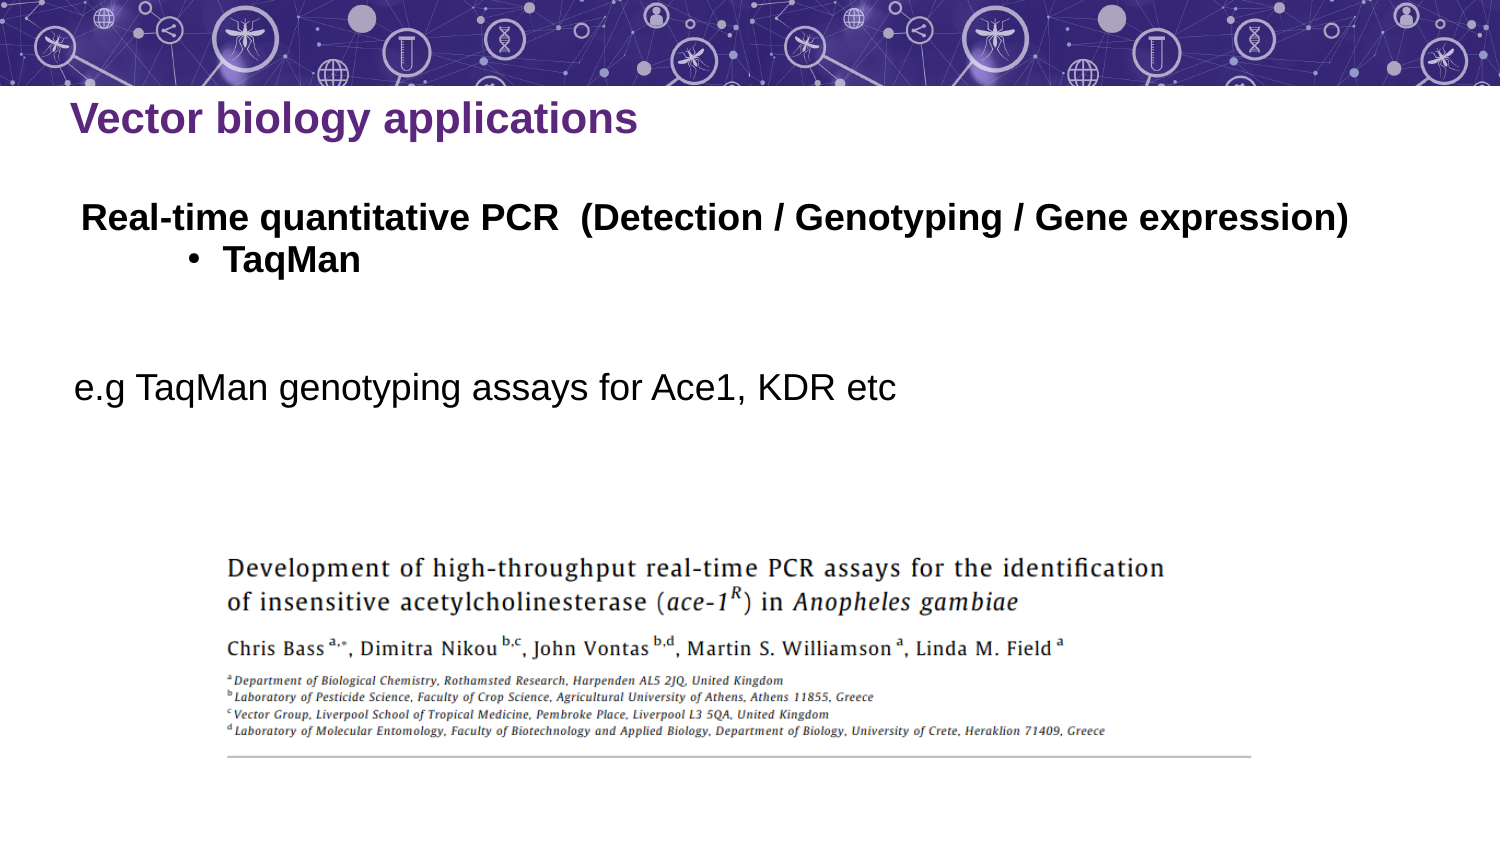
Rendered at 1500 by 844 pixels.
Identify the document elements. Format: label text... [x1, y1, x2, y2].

picture [200, 500, 1307, 758]
text_box Real-time quantitative PCR (Detection / Genotyping / Gene expression) TaqMan [66, 188, 1430, 296]
title Vector biology applications [54, 75, 1118, 151]
text_box e.g TaqMan genotyping assays for Ace1, KDR etc [59, 359, 1028, 501]
picture [0, 0, 1500, 86]
